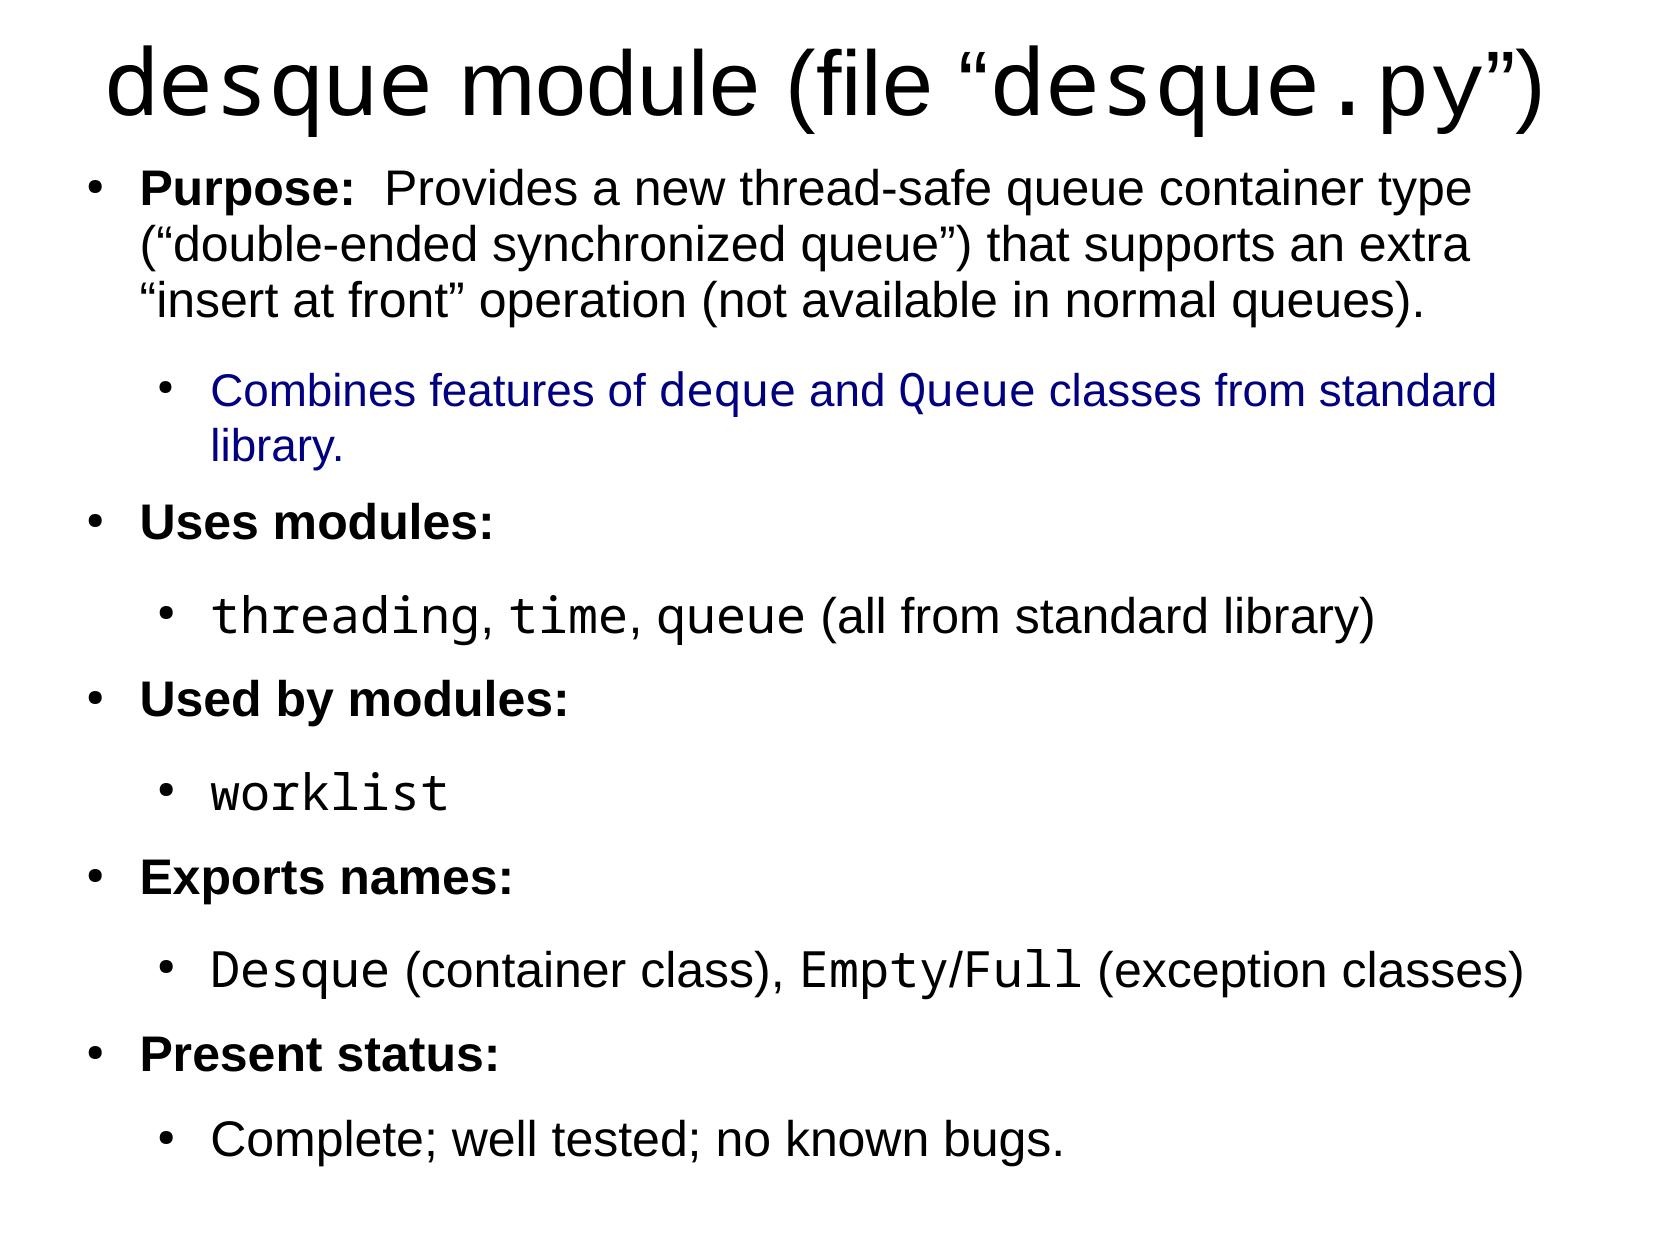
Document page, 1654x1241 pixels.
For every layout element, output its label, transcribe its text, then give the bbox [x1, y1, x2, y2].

title desque module (file “desque.py”) [81, 24, 1570, 137]
list Purpose: Provides a new thread-safe queue container type (“double-ended synchronized queue”) that supports an extra “insert at front” operation (not available in normal queues). Combines features of deque and Queue classes from standard library. Uses modules: threading, time, queue (all from standard library) Used by modules: worklist Exports names: Desque (container class), Empty/Full (exception classes) Present status: Complete; well tested; no known bugs. [68, 160, 1557, 1131]
